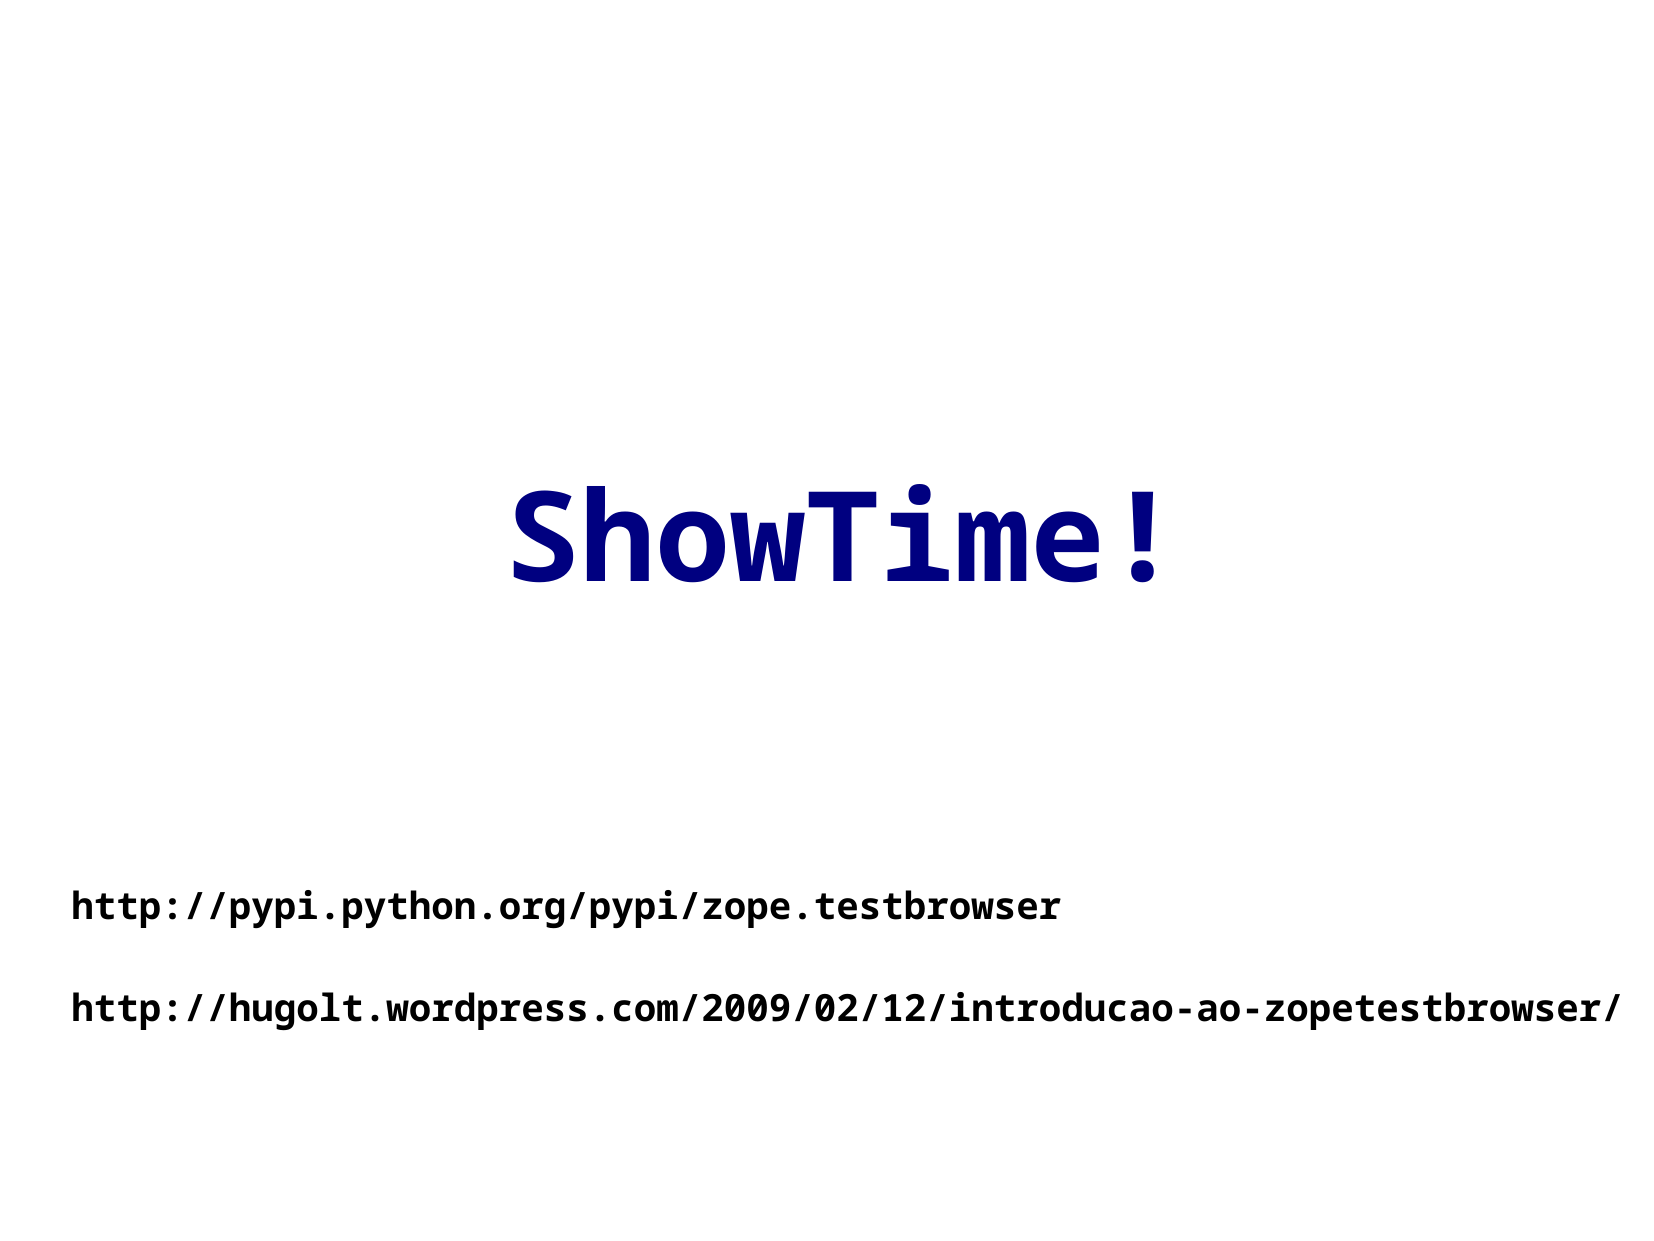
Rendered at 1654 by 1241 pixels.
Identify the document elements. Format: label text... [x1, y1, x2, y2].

text_box ShowTime! [491, 439, 1198, 604]
text_box http://pypi.python.org/pypi/zope.testbrowser http://hugolt.wordpress.com/2009/02/12/introducao-ao-zopetestbrowser/ [56, 871, 1639, 1021]
